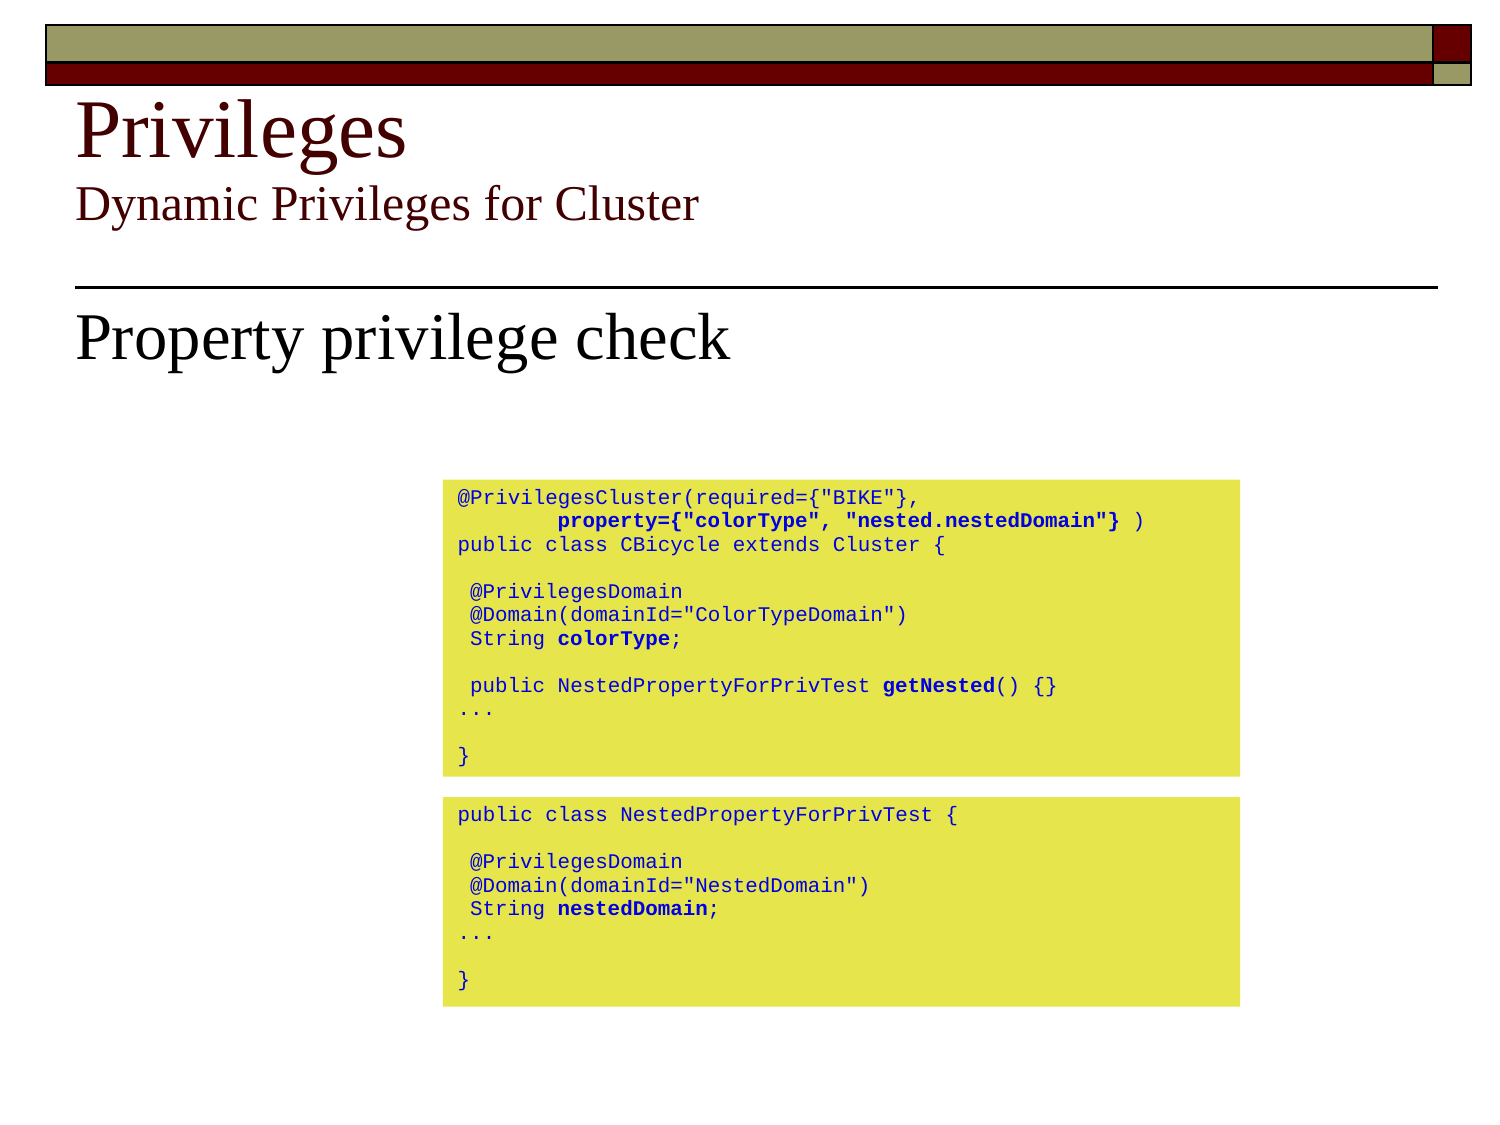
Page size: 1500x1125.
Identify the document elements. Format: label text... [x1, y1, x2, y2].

text_box @PrivilegesCluster(required={"BIKE"}, property={"colorType", "nested.nestedDomain"} ) public class CBicycle extends Cluster { @PrivilegesDomain @Domain(domainId="ColorTypeDomain") String colorType; public NestedPropertyForPrivTest getNested() {} ... } [442, 479, 1241, 762]
text_box public class NestedPropertyForPrivTest { @PrivilegesDomain @Domain(domainId="NestedDomain") String nestedDomain; ... } [442, 797, 1241, 1007]
title Privileges Dynamic Privileges for Cluster [75, 39, 1426, 276]
list Property privilege check [75, 299, 1426, 1006]
